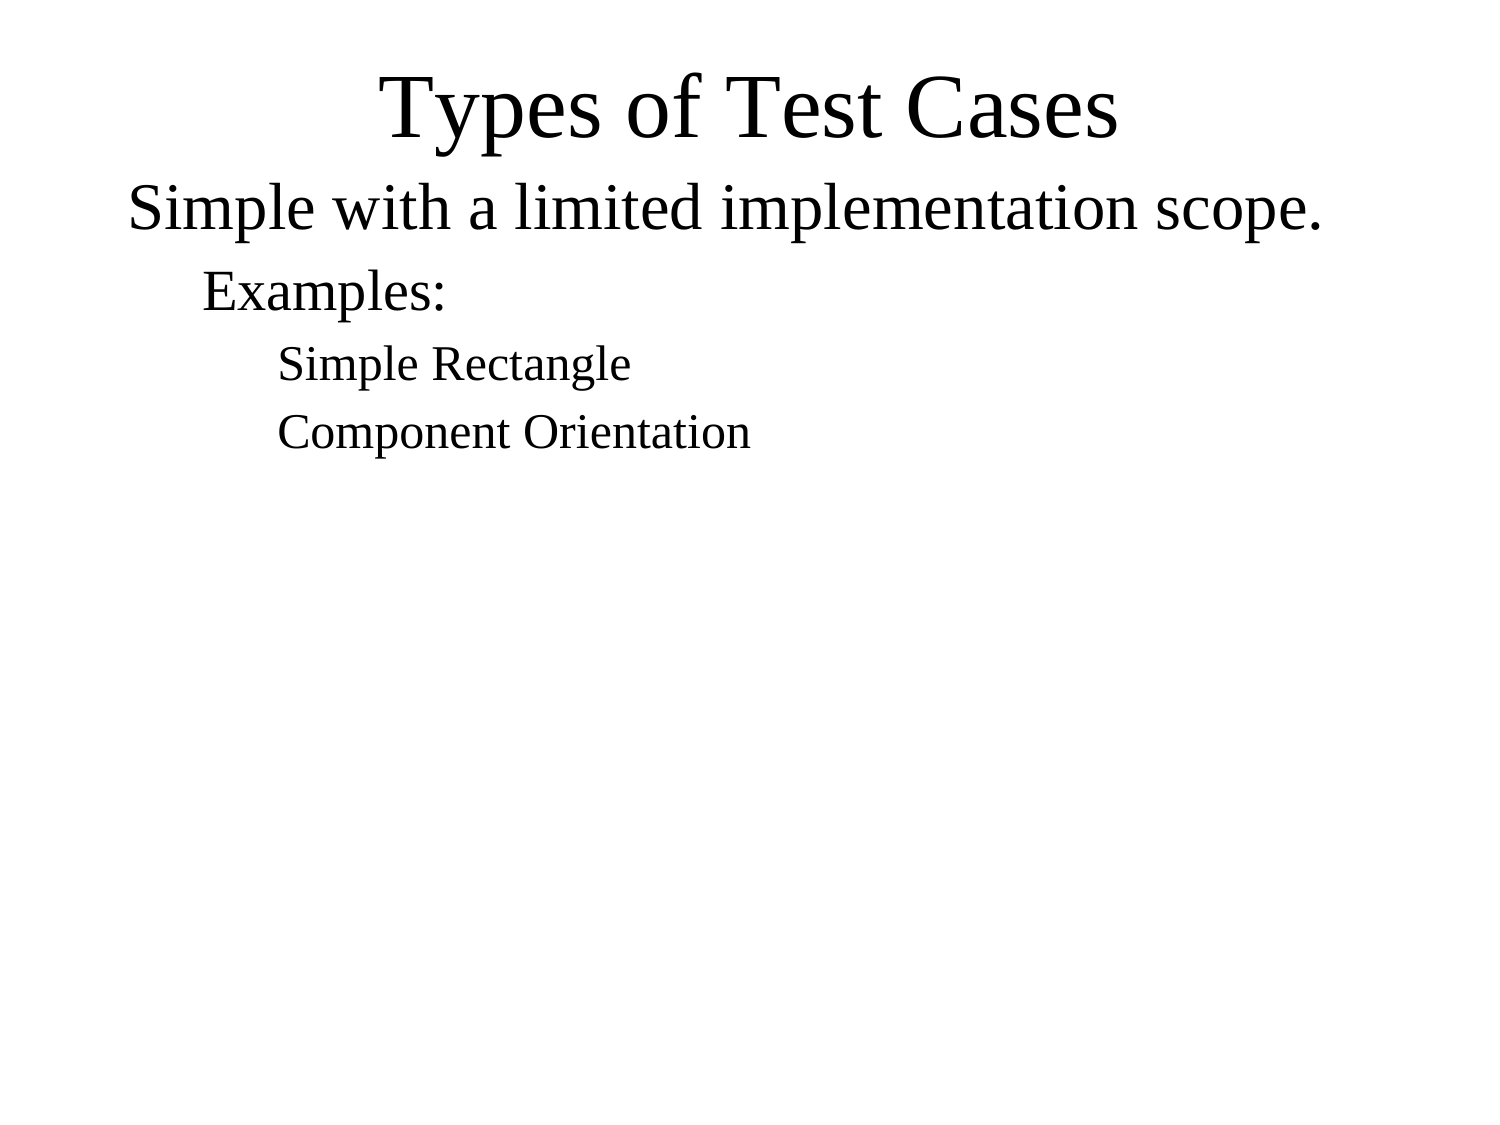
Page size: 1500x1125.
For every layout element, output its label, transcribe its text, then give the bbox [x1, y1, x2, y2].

title Types of Test Cases [112, 12, 1388, 162]
list Simple with a limited implementation scope. Examples: Simple Rectangle Component Orientation [112, 162, 1388, 838]
